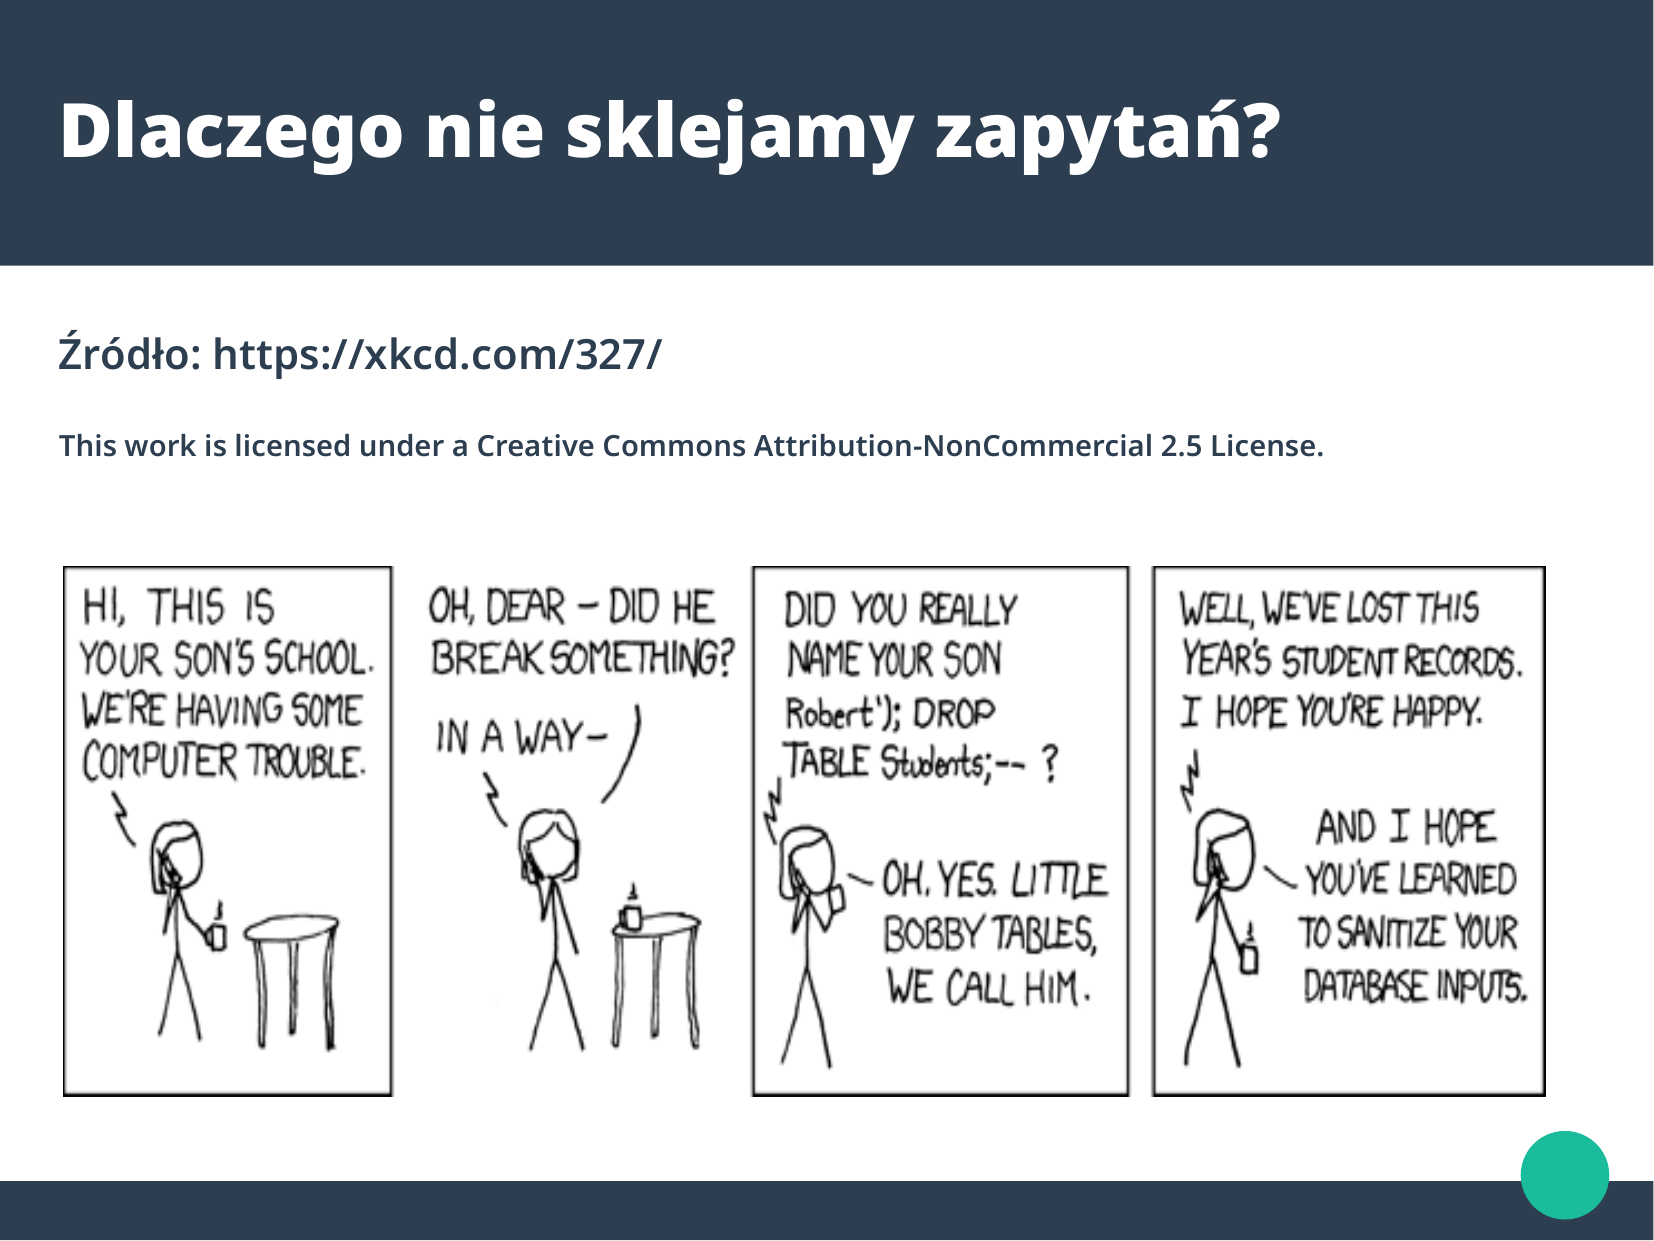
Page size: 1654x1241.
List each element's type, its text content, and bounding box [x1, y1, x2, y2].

picture [63, 566, 1546, 1097]
list Źródło: https://xkcd.com/327/ This work is licensed under a Creative Commons Attribution-NonCommercial 2.5 License. [59, 324, 1595, 1152]
title Dlaczego nie sklejamy zapytań? [59, 49, 1595, 207]
